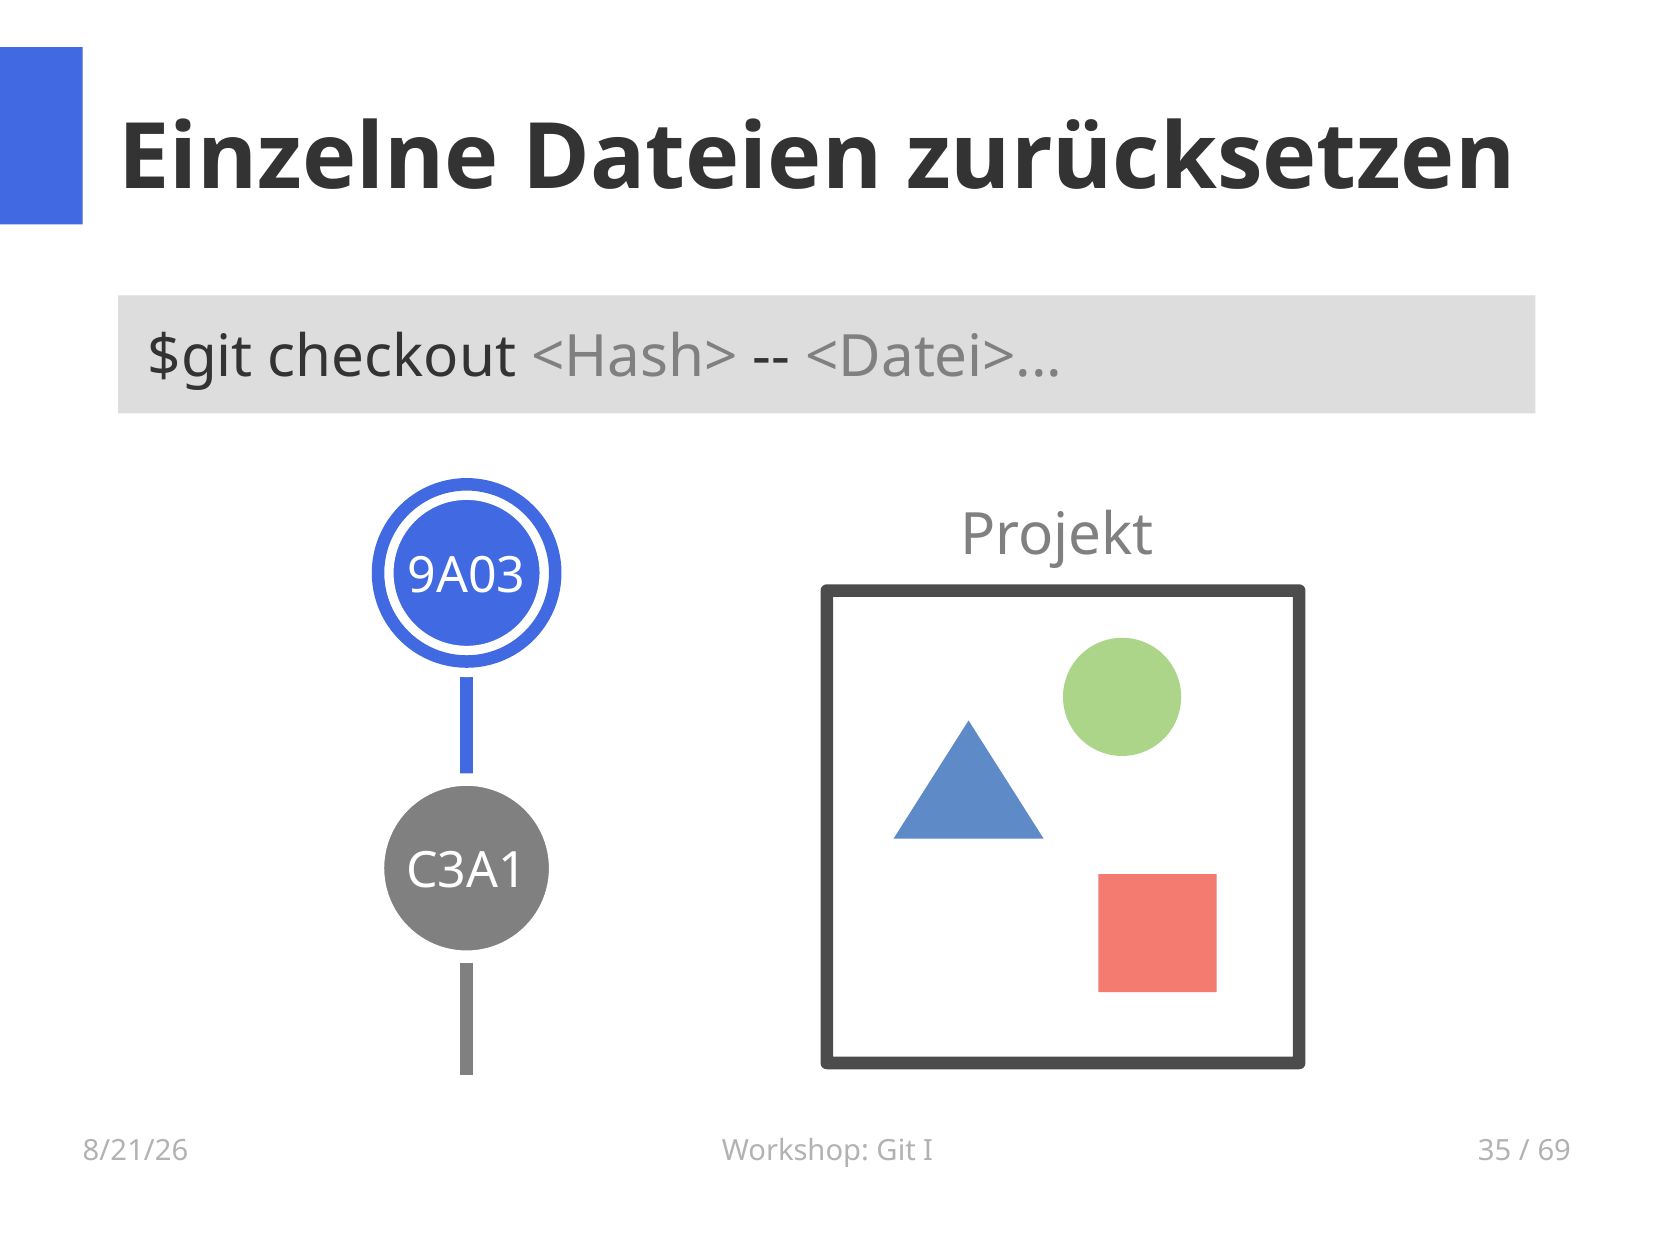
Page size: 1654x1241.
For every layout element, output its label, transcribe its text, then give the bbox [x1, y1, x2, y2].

list $git checkout <Hash> -- <Datei>... [118, 295, 1536, 414]
text_box [1098, 874, 1217, 993]
text_box C3A1 [377, 779, 556, 957]
text_box [1062, 637, 1182, 756]
title Einzelne Dateien zurücksetzen [118, 49, 1571, 257]
text_box Projekt [803, 484, 1312, 579]
text_box [893, 720, 1044, 839]
text_box 9A03 [385, 491, 548, 655]
